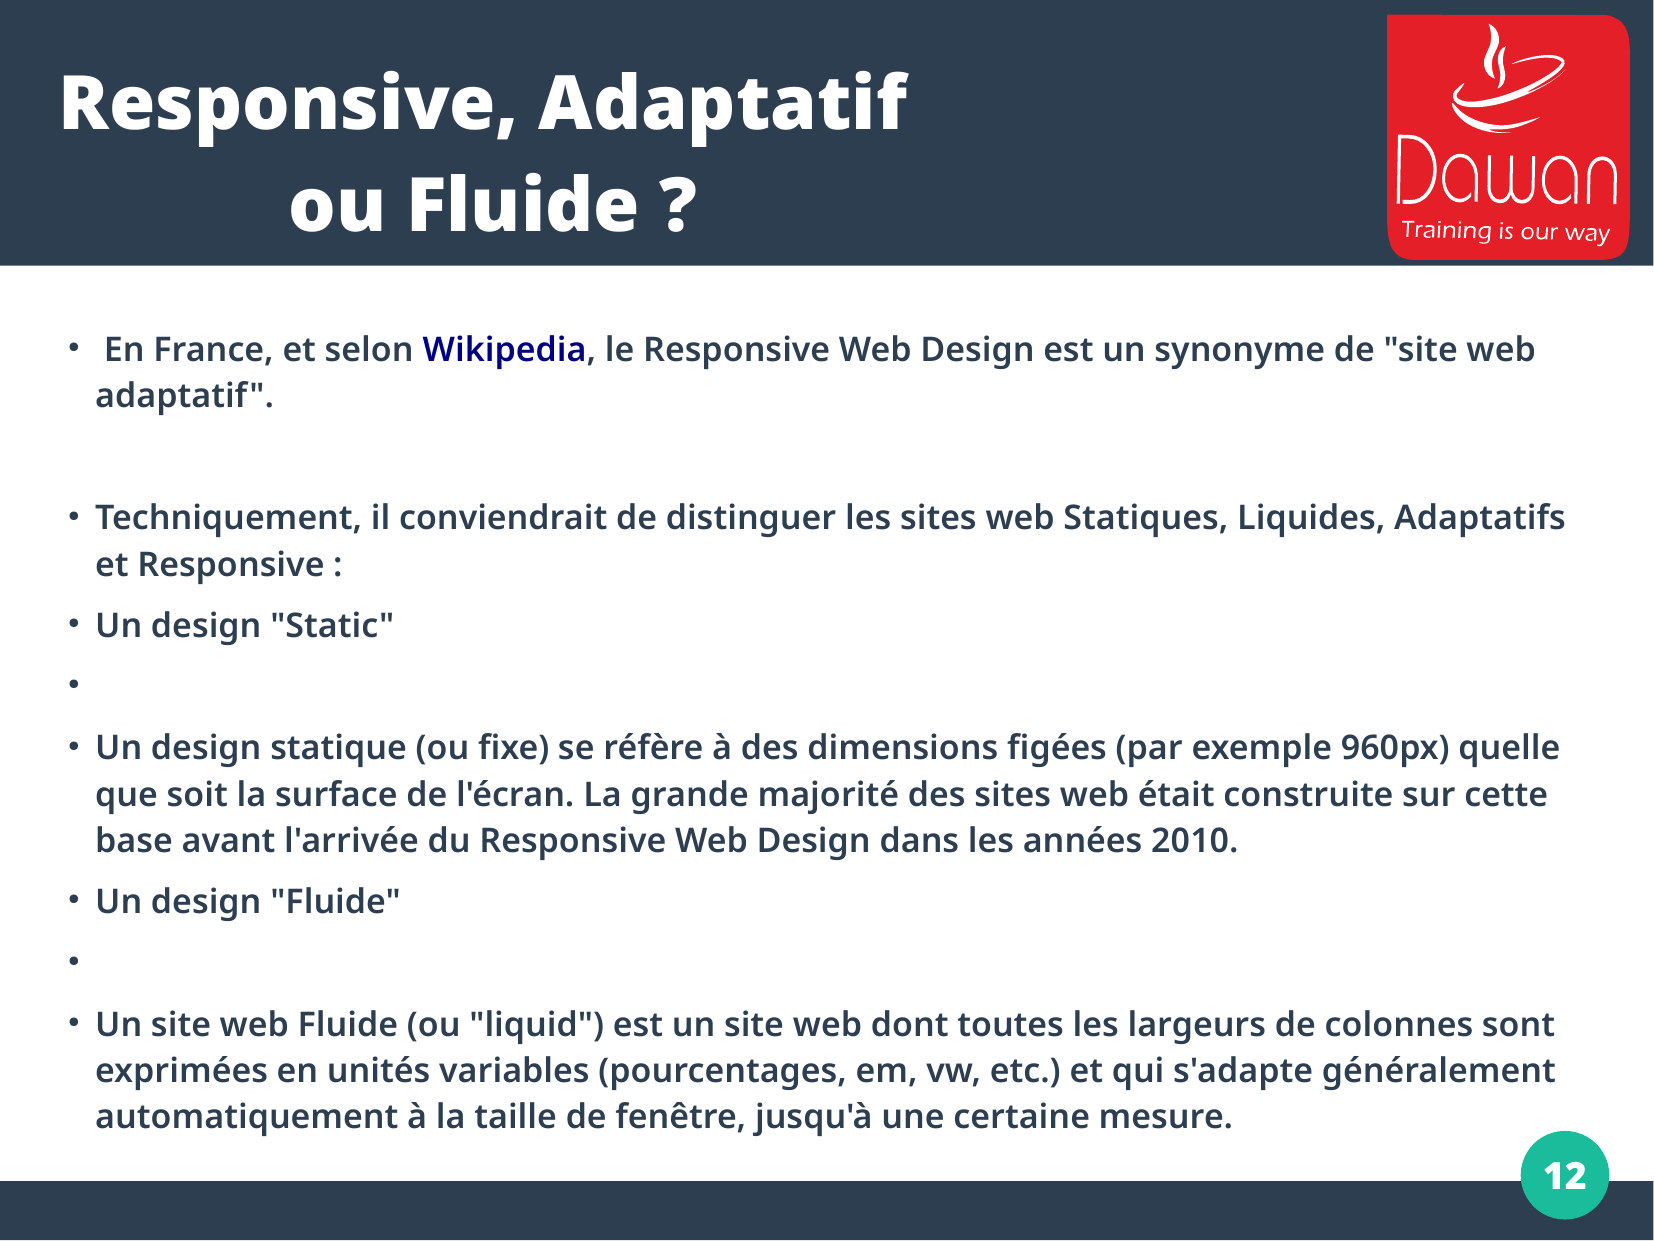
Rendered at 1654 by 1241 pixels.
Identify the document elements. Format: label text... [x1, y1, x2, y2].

title Responsive, Adaptatif ou Fluide ? [59, 49, 1387, 207]
picture [1387, 14, 1630, 260]
list En France, et selon Wikipedia, le Responsive Web Design est un synonyme de "site web adaptatif". Techniquement, il conviendrait de distinguer les sites web Statiques, Liquides, Adaptatifs et Responsive : Un design "Static" Un design statique (ou fixe) se réfère à des dimensions figées (par exemple 960px) quelle que soit la surface de l'écran. La grande majorité des sites web était construite sur cette base avant l'arrivée du Responsive Web Design dans les années 2010. Un design "Fluide" Un site web Fluide (ou "liquid") est un site web dont toutes les largeurs de colonnes sont exprimées en unités variables (pourcentages, em, vw, etc.) et qui s'adapte généralement automatiquement à la taille de fenêtre, jusqu'à une certaine mesure. [59, 324, 1595, 1152]
